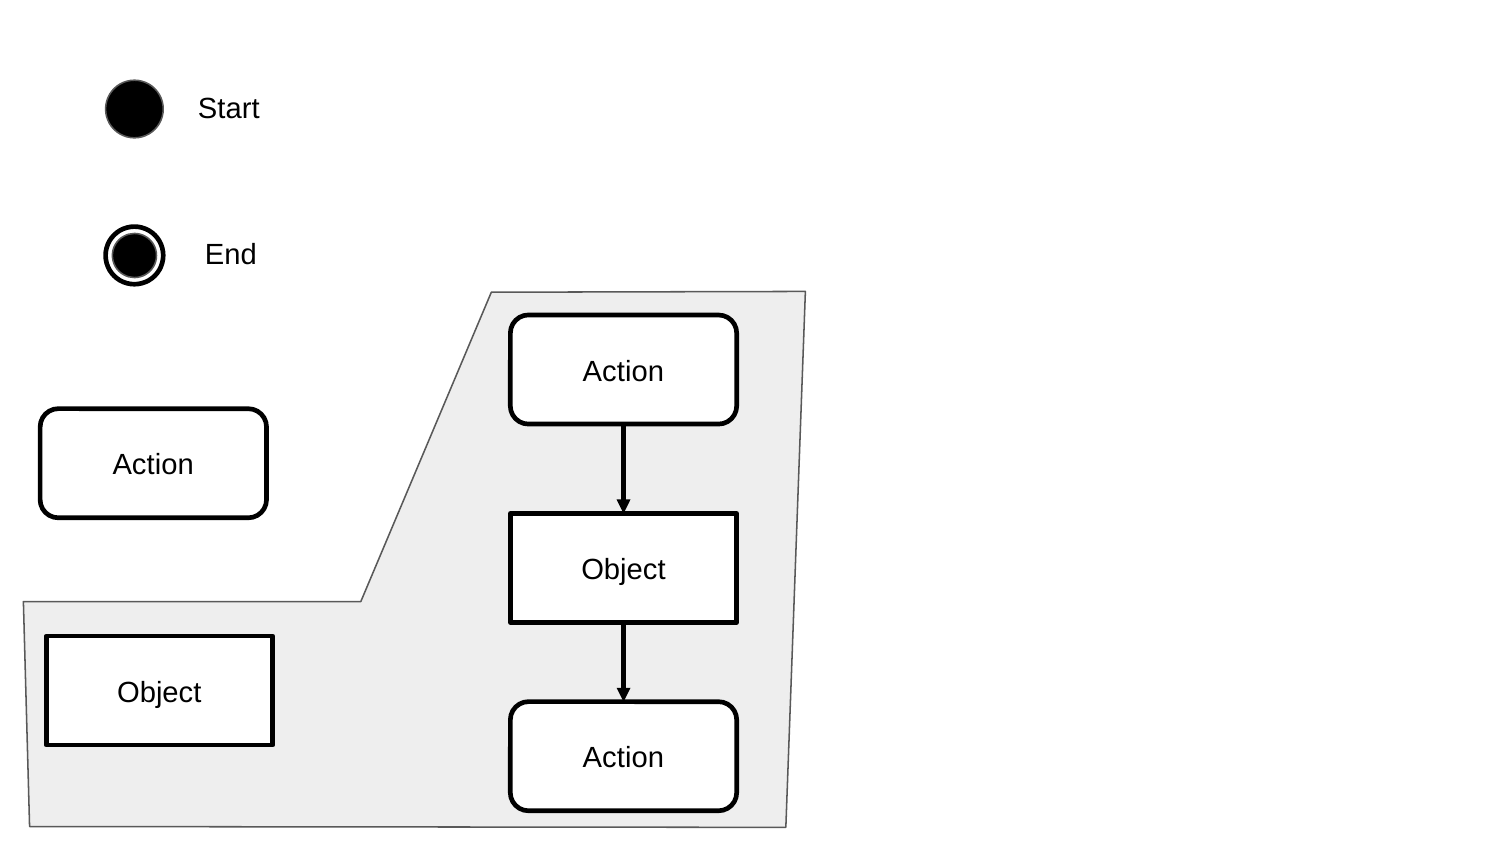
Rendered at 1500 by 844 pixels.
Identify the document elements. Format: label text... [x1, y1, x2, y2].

text_box Action [510, 701, 737, 811]
text_box [23, 291, 806, 828]
text_box Object [510, 513, 737, 623]
text_box End [190, 220, 286, 291]
text_box [105, 226, 164, 285]
text_box Object [46, 636, 273, 746]
text_box Action [510, 314, 737, 425]
text_box Start [183, 74, 279, 144]
text_box [105, 80, 164, 138]
text_box Action [40, 408, 267, 518]
